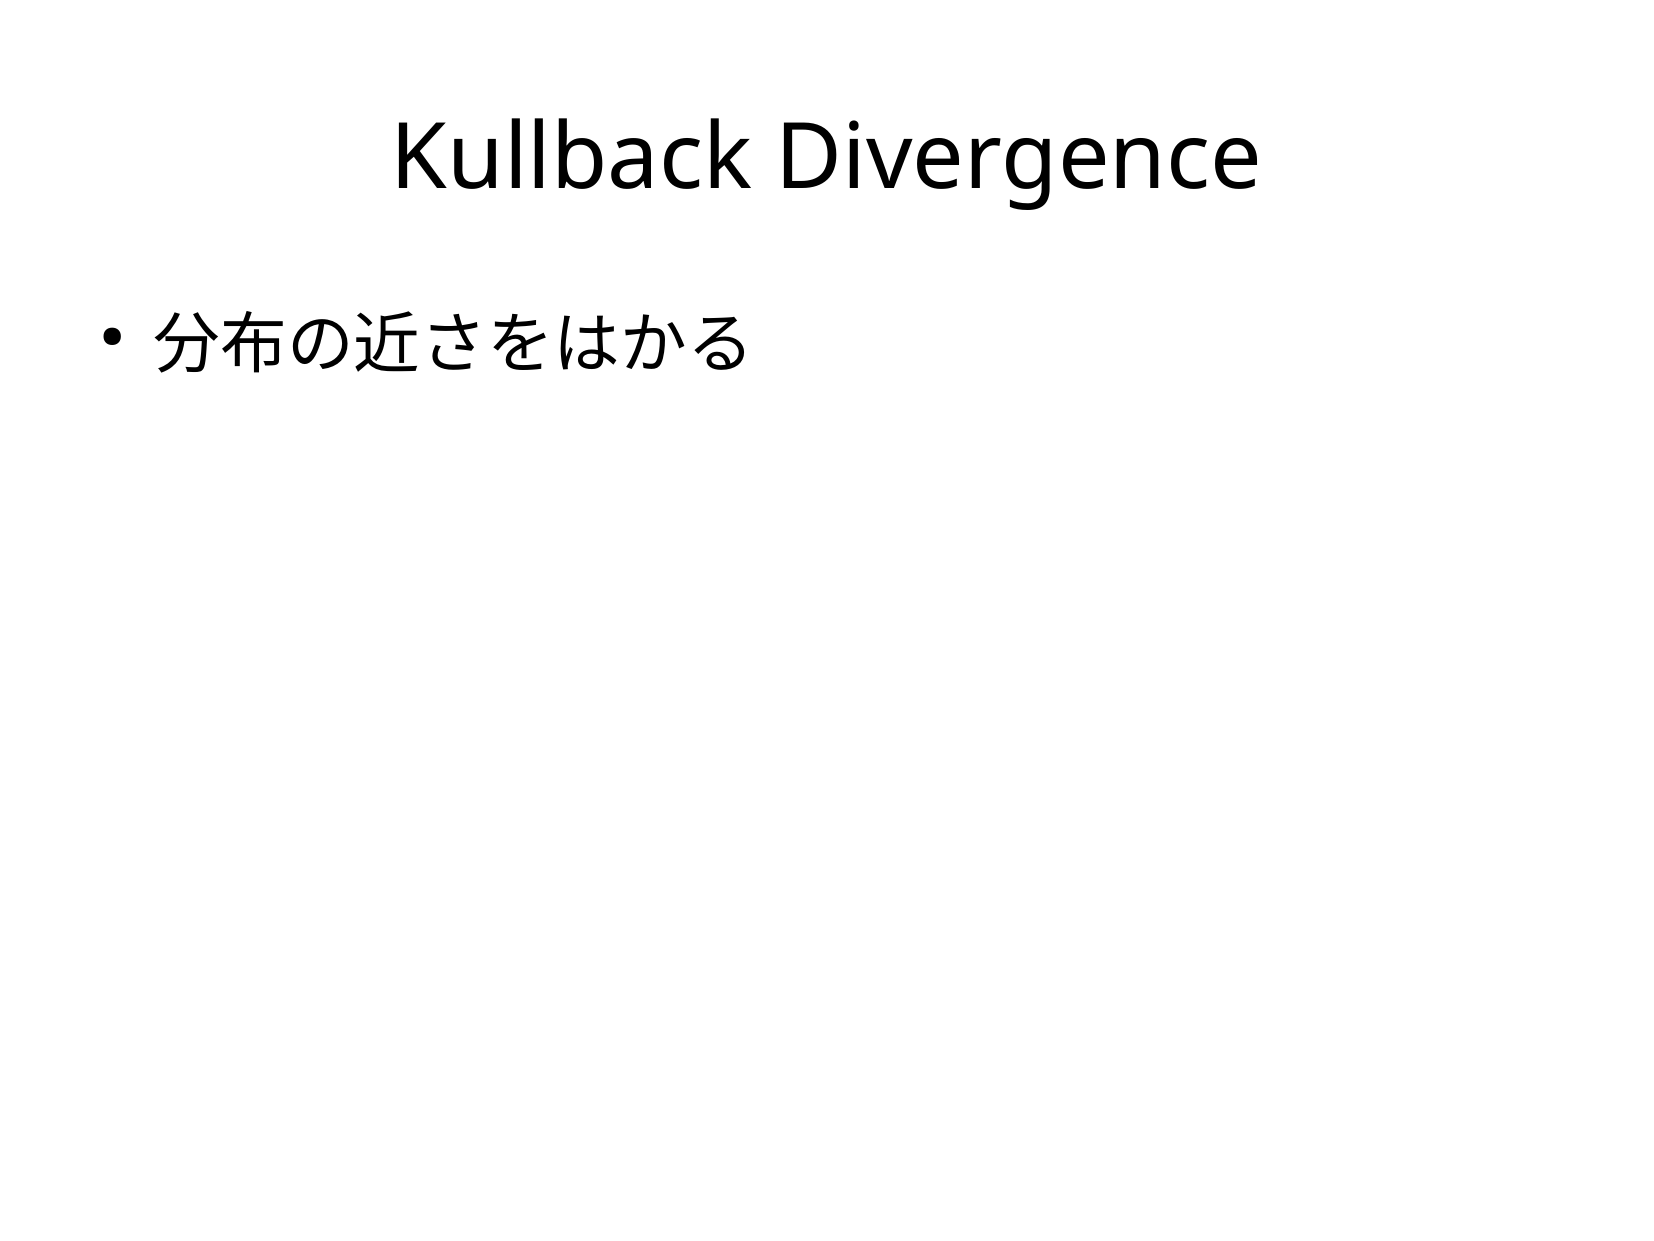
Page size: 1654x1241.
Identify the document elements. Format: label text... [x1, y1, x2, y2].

title Kullback Divergence [82, 56, 1571, 250]
list 分布の近さをはかる [82, 290, 1571, 1109]
